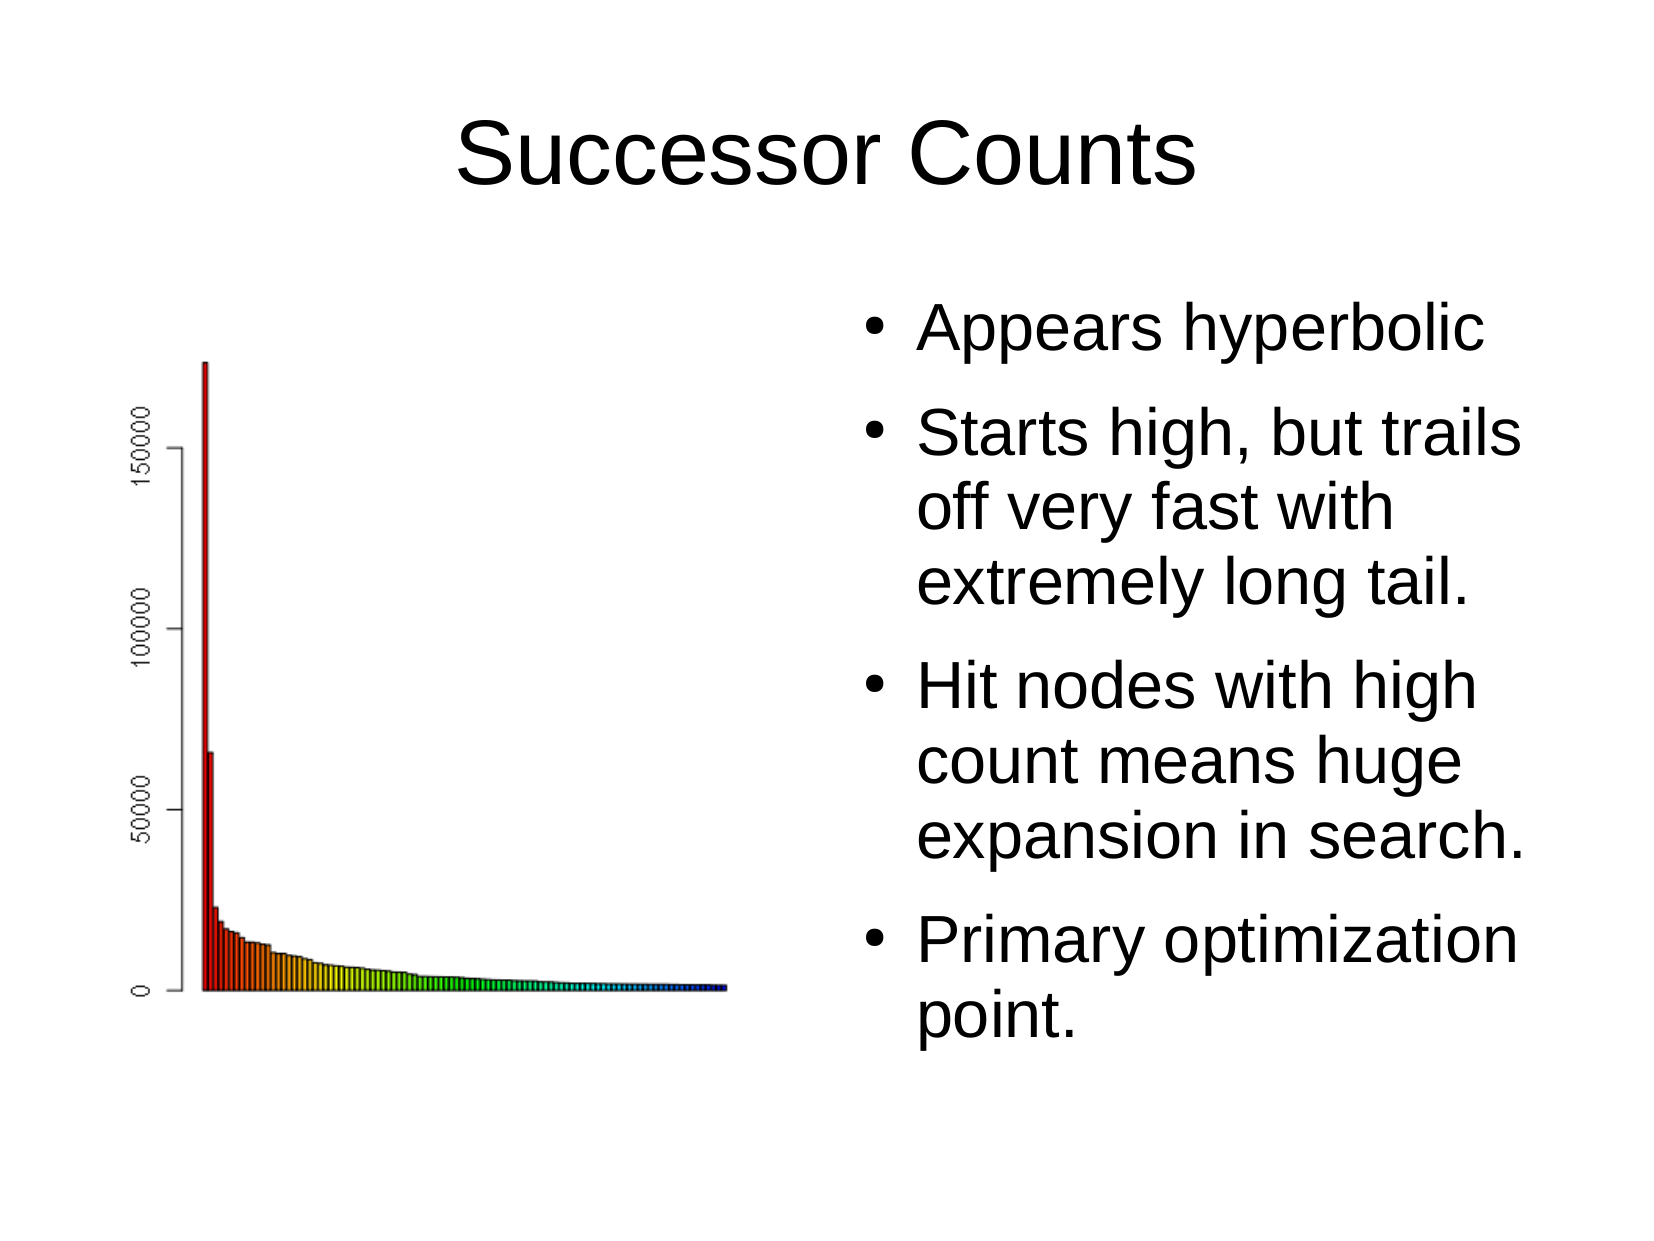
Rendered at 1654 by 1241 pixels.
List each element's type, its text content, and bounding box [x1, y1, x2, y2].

title Successor Counts [82, 56, 1571, 250]
list Appears hyperbolic Starts high, but trails off very fast with extremely long tail. Hit nodes with high count means huge expansion in search. Primary optimization point. [845, 290, 1572, 1109]
picture [114, 337, 751, 1014]
